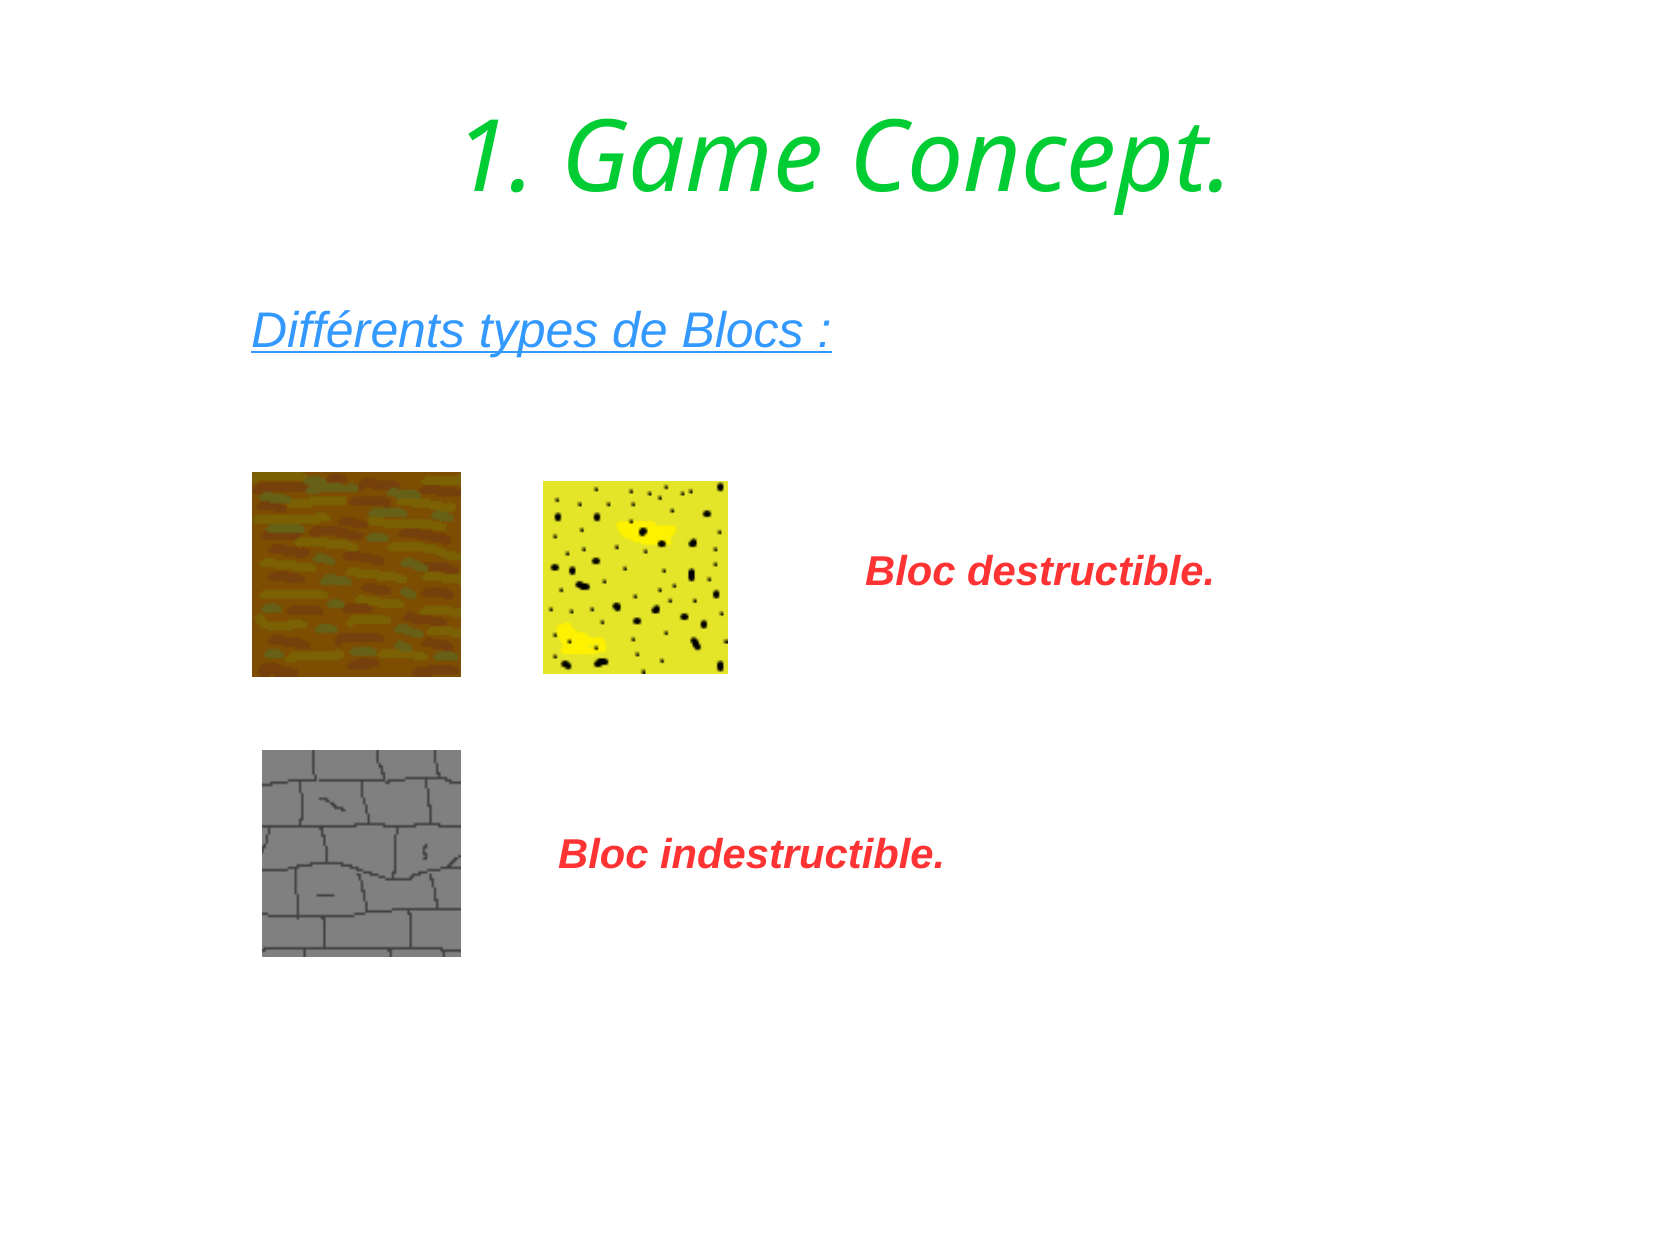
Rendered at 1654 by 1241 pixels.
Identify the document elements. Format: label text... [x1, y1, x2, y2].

title 1. Game Concept. [82, 49, 1571, 257]
picture [543, 481, 728, 674]
text_box Différents types de Blocs : [236, 295, 1111, 366]
text_box Bloc indestructible. [543, 823, 1016, 886]
picture [262, 750, 461, 957]
text_box Bloc destructible. [850, 540, 1323, 603]
picture [252, 472, 461, 677]
